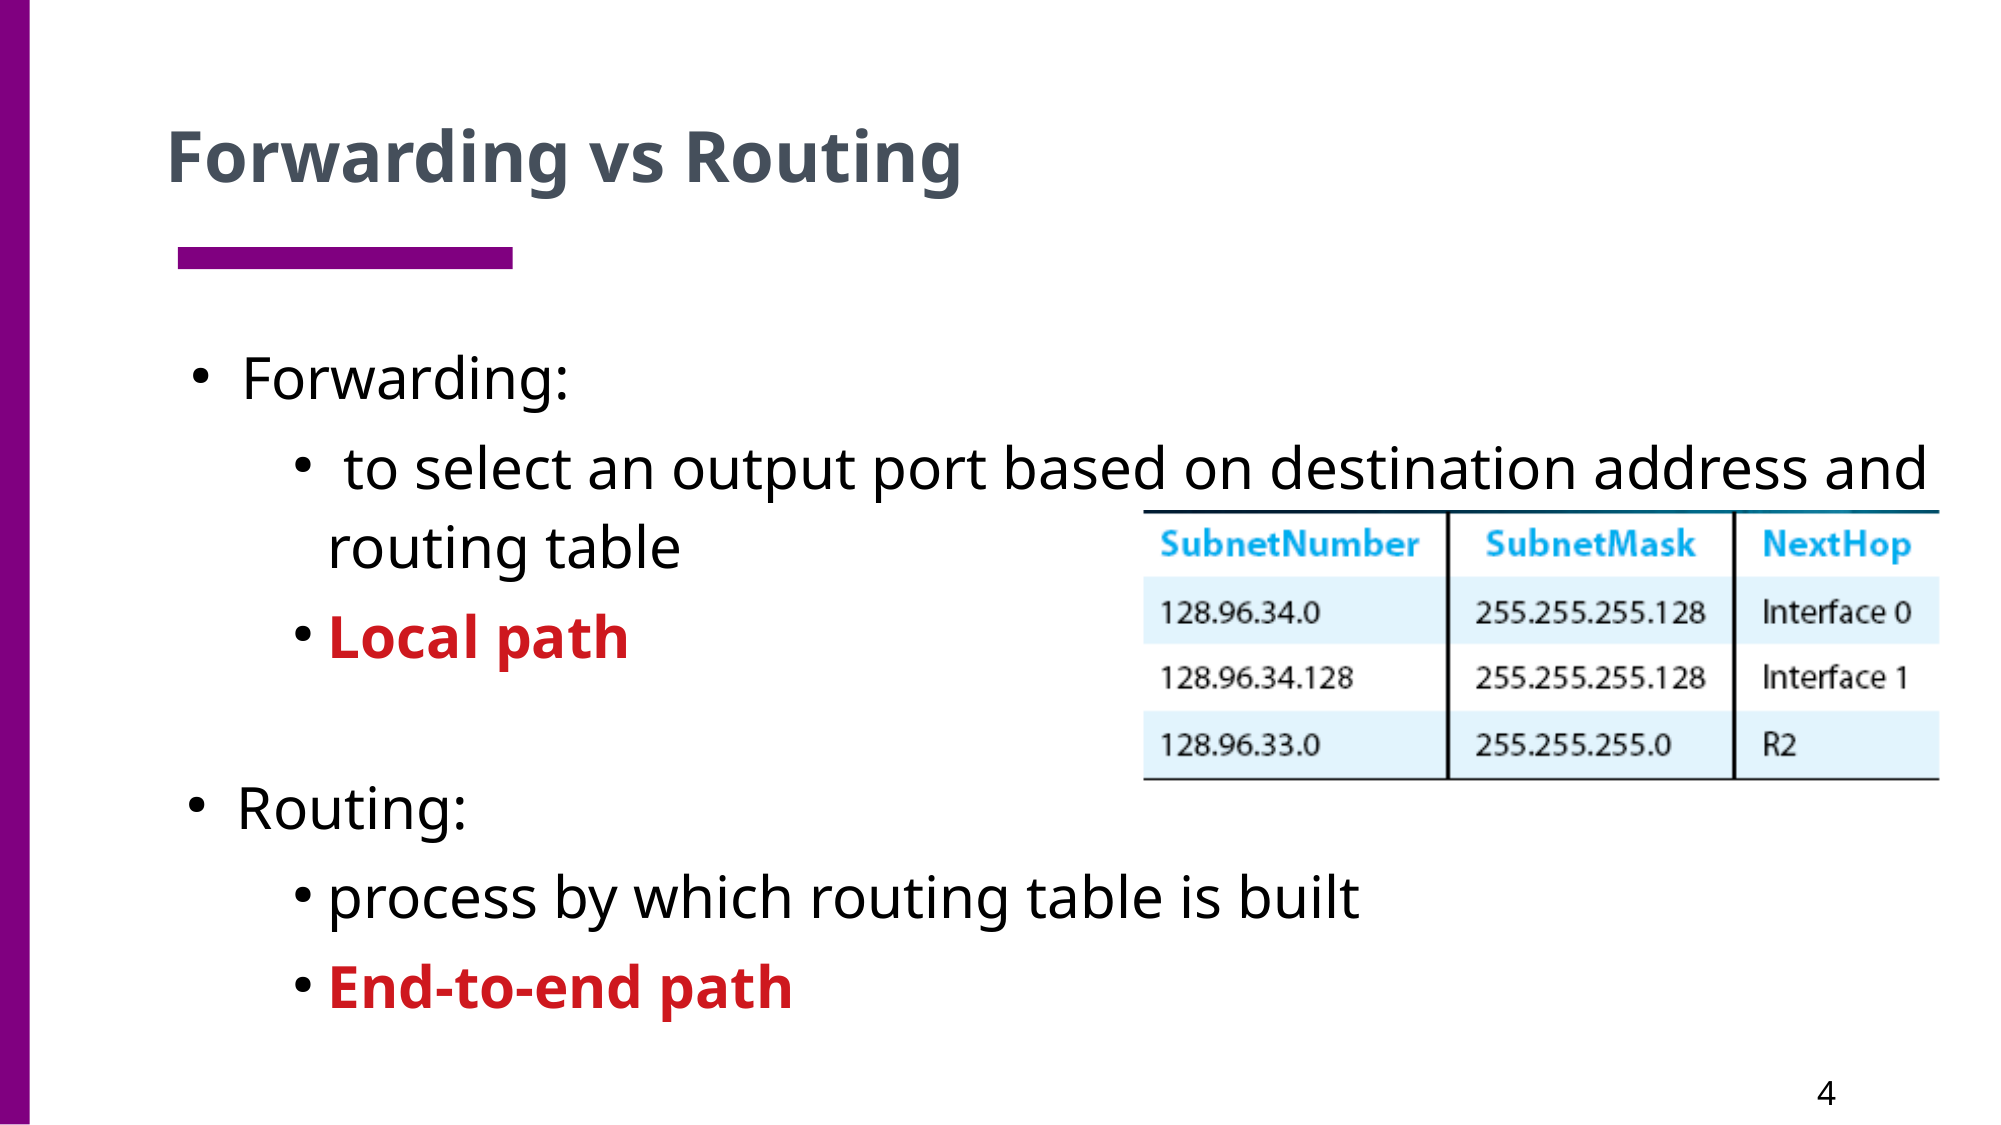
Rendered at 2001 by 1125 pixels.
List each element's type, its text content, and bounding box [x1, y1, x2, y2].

text_box Forwarding: to select an output port based on destination address and routing table Local path Routing: process by which routing table is built End-to-end path [100, 329, 2000, 968]
picture [1140, 510, 1954, 796]
text_box Forwarding vs Routing [151, 0, 1849, 212]
